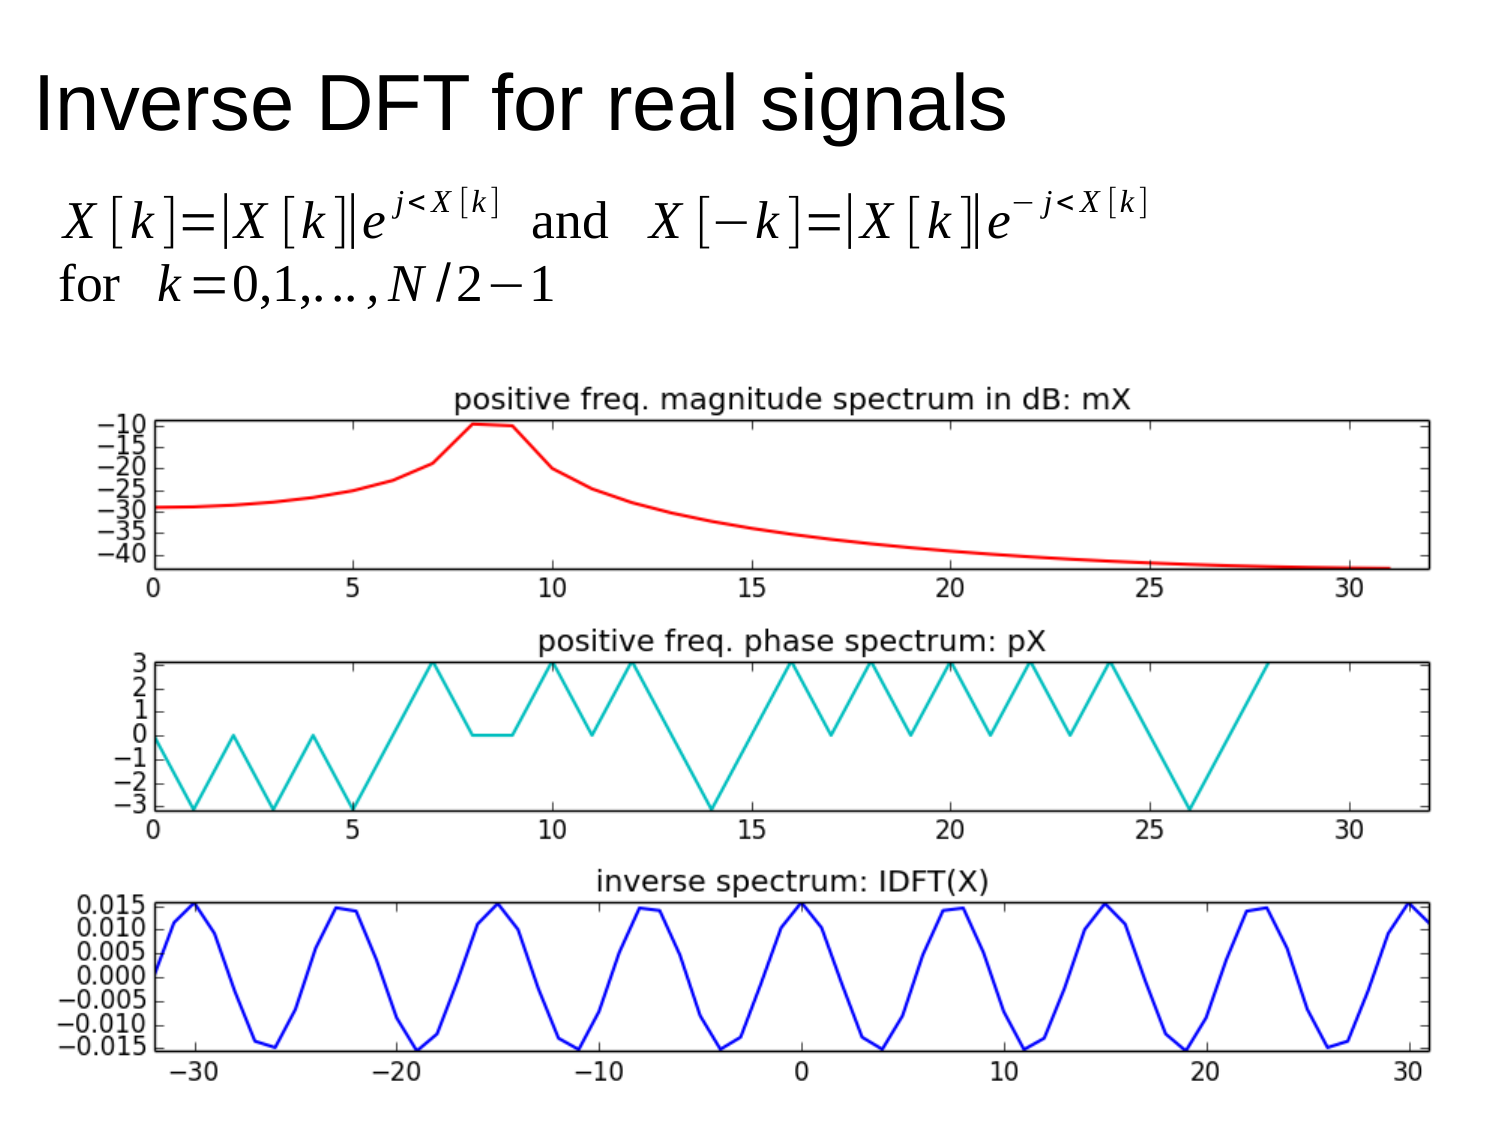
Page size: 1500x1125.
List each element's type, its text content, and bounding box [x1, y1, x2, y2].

chart [51, 197, 1155, 360]
picture [30, 360, 1456, 1111]
title Inverse DFT for real signals [33, 9, 1384, 197]
